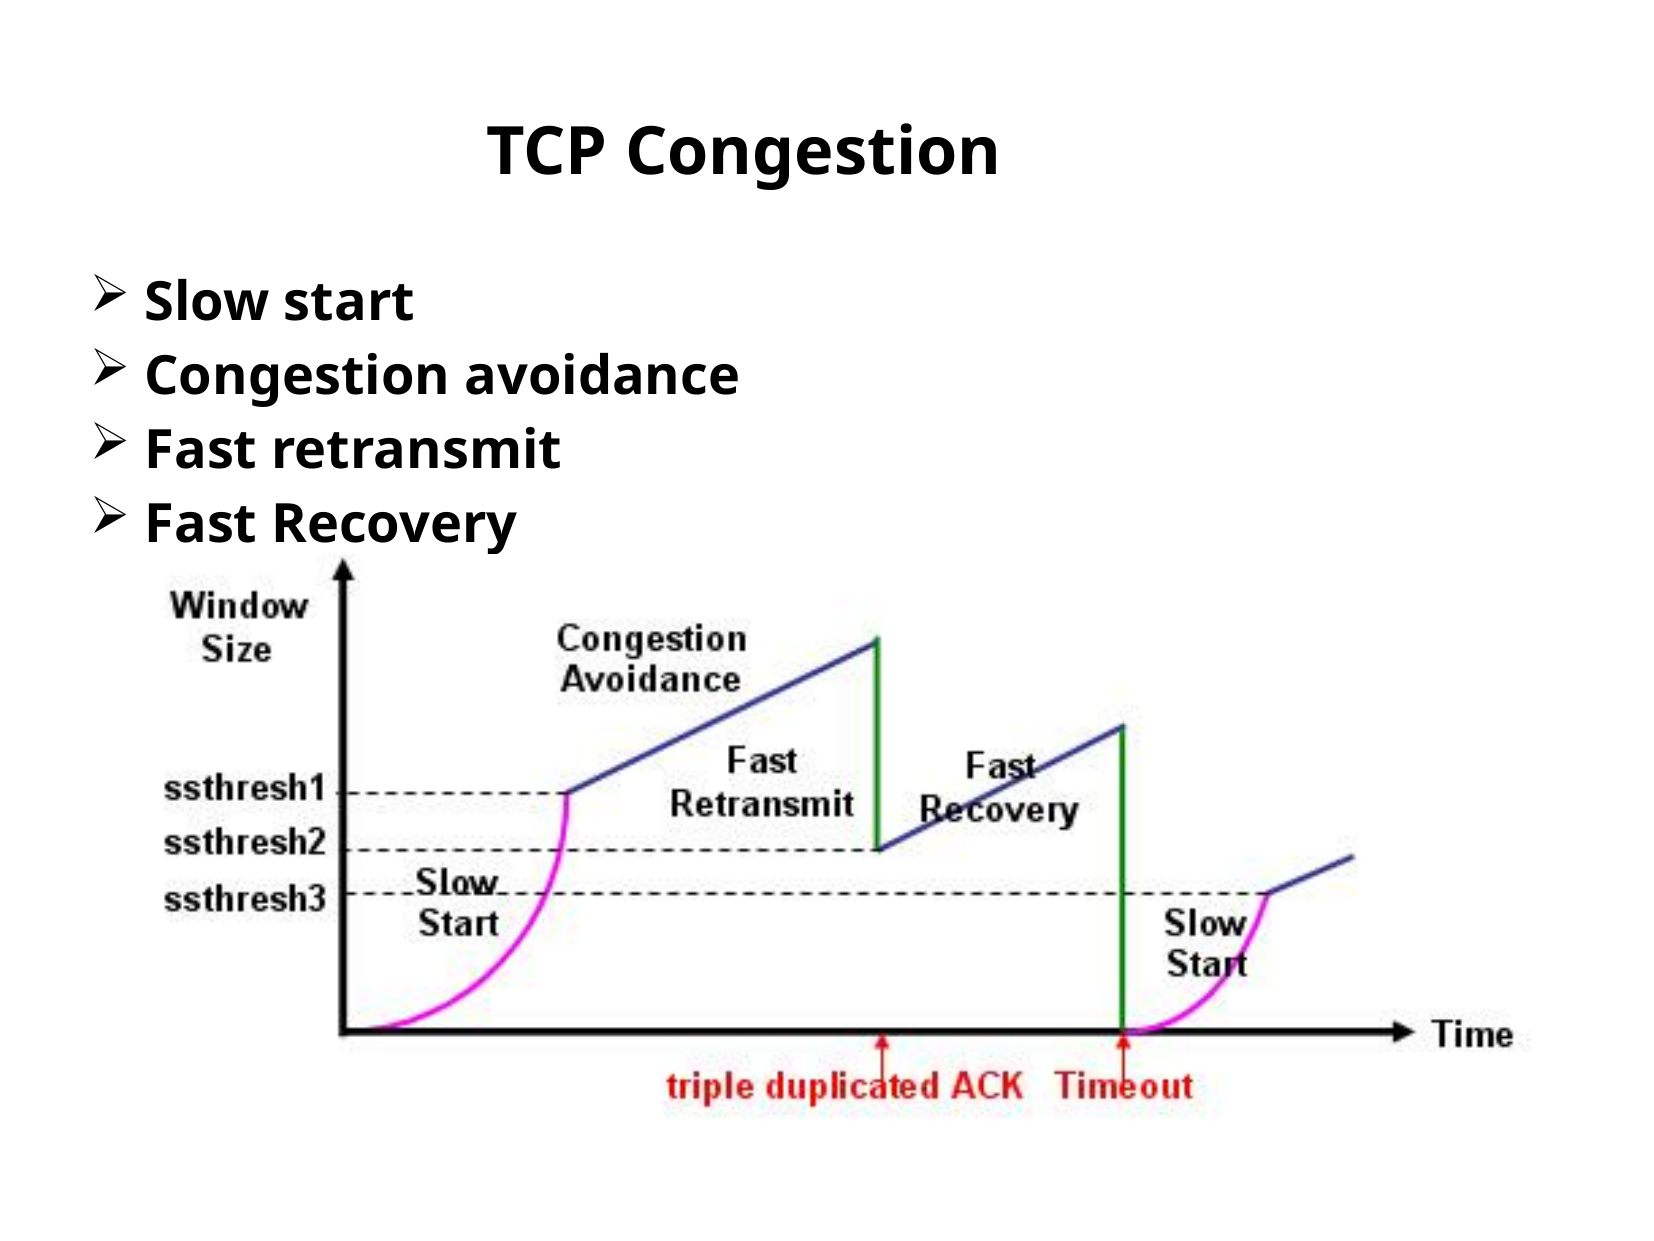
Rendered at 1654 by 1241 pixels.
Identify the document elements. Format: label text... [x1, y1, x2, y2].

picture [144, 555, 1546, 1141]
title TCP Congestion [0, 49, 1489, 257]
text_box Slow start Congestion avoidance Fast retransmit Fast Recovery [75, 255, 715, 524]
